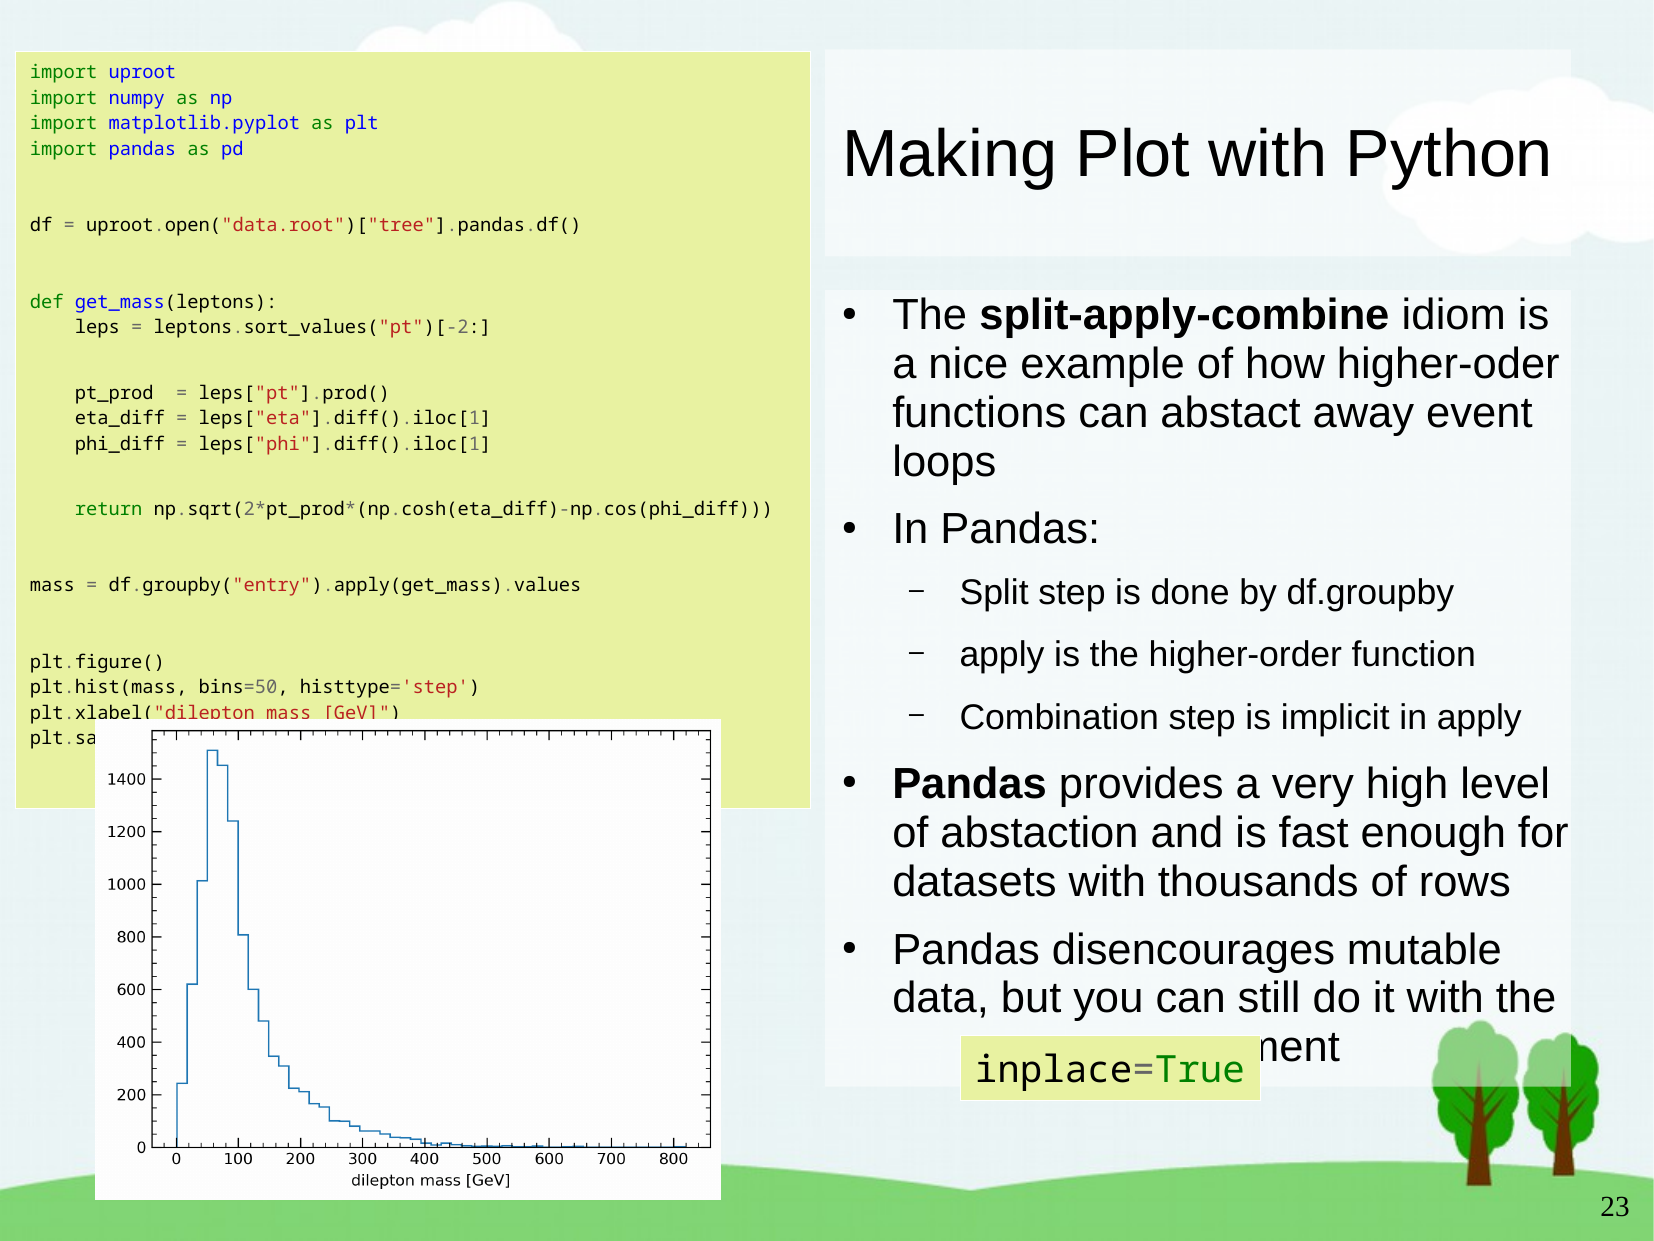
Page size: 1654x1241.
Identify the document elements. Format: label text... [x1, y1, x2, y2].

picture [0, 0, 1654, 1241]
list The split-apply-combine idiom is a nice example of how higher-oder functions can abstact away event loops In Pandas: Split step is done by df.groupby apply is the higher-order function Combination step is implicit in apply Pandas provides a very high level of abstaction and is fast enough for datasets with thousands of rows Pandas disencourages mutable data, but you can still do it with the argument [825, 290, 1571, 1087]
title Making Plot with Python [825, 49, 1571, 257]
text_box inplace=True [960, 1035, 1261, 1096]
text_box import uproot import numpy as np import matplotlib.pyplot as plt import pandas as pd df = uproot.open("data.root")["tree"].pandas.df() def get_mass(leptons): leps = leptons.sort_values("pt")[-2:] pt_prod = leps["pt"].prod() eta_diff = leps["eta"].diff().iloc[1] phi_diff = leps["phi"].diff().iloc[1] return np.sqrt(2*pt_prod*(np.cosh(eta_diff)-np.cos(phi_diff))) mass = df.groupby("entry").apply(get_mass).values plt.figure() plt.hist(mass, bins=50, histtype='step') plt.xlabel("dilepton mass [GeV]") plt.savefig("dilepton_mass.png") [15, 51, 811, 704]
